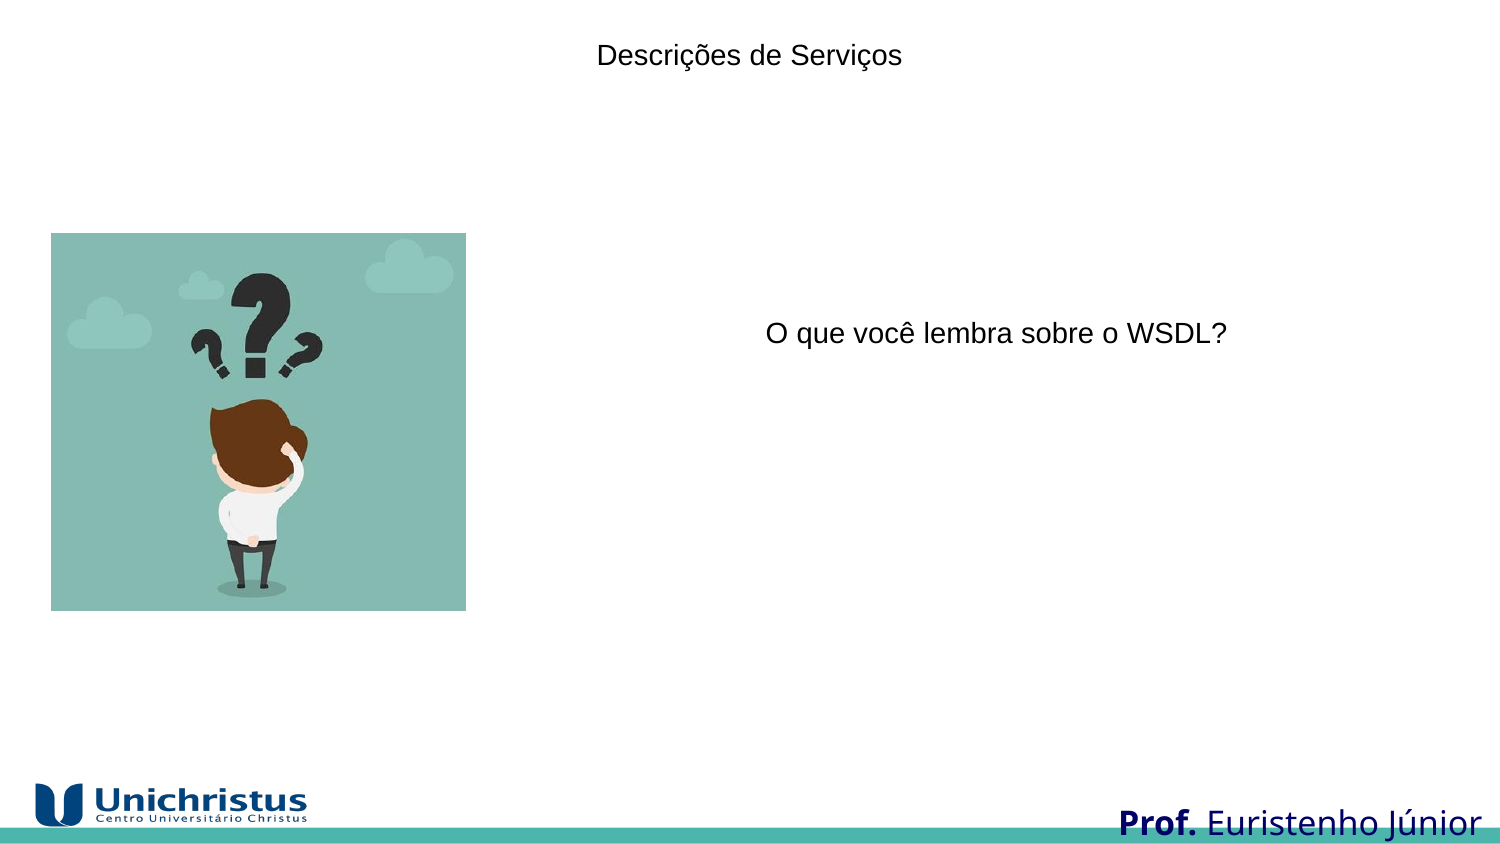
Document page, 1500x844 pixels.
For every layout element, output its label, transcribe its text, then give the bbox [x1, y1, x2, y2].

title Descrições de Serviços [51, 20, 1449, 137]
picture [31, 781, 311, 828]
picture [51, 233, 466, 611]
list O que você lembra sobre o WSDL? [544, 152, 1449, 750]
text_box Prof. Euristenho Júnior [1103, 791, 1500, 844]
